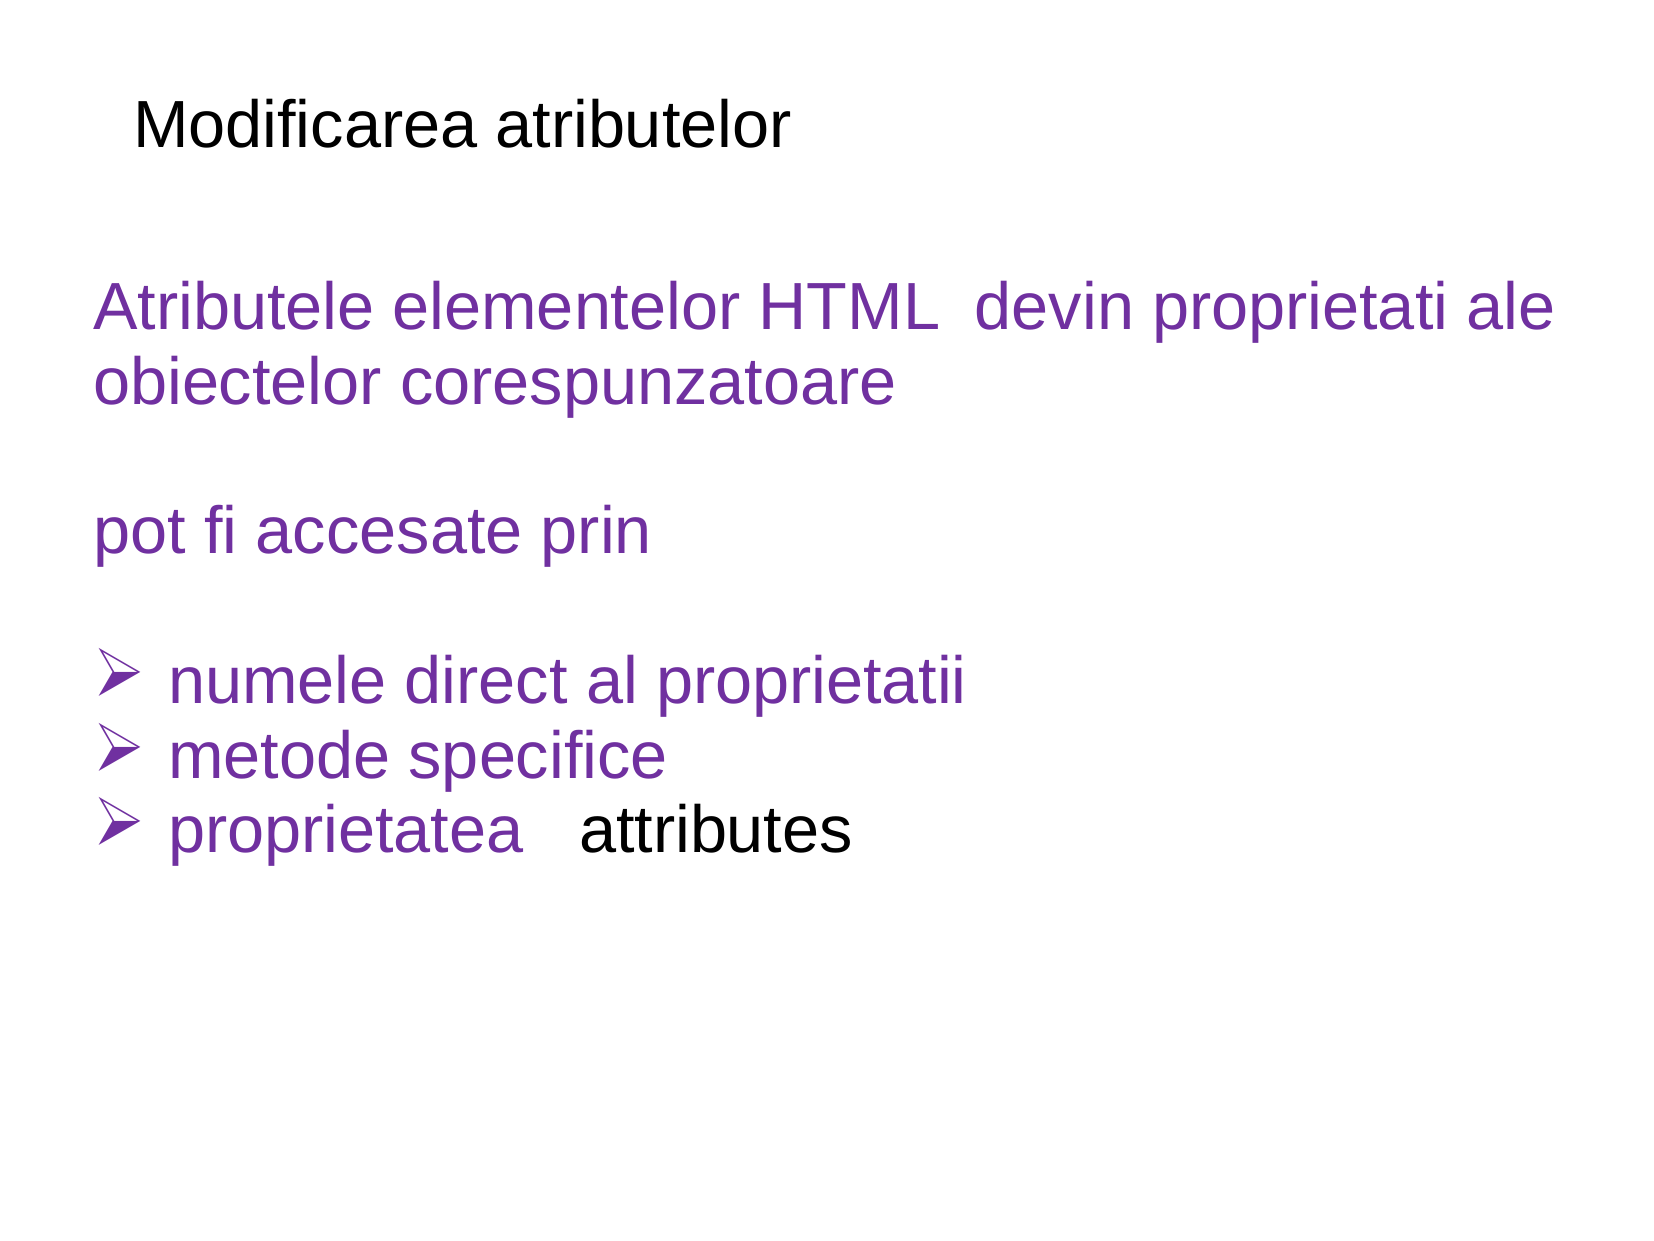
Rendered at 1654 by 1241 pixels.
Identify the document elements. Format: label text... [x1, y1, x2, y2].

text_box Atributele elementelor HTML devin proprietati ale obiectelor corespunzatoare pot fi accesate prin numele direct al proprietatii metode specifice proprietatea attributes [78, 261, 1577, 1100]
text_box Modificarea atributelor [118, 79, 810, 170]
